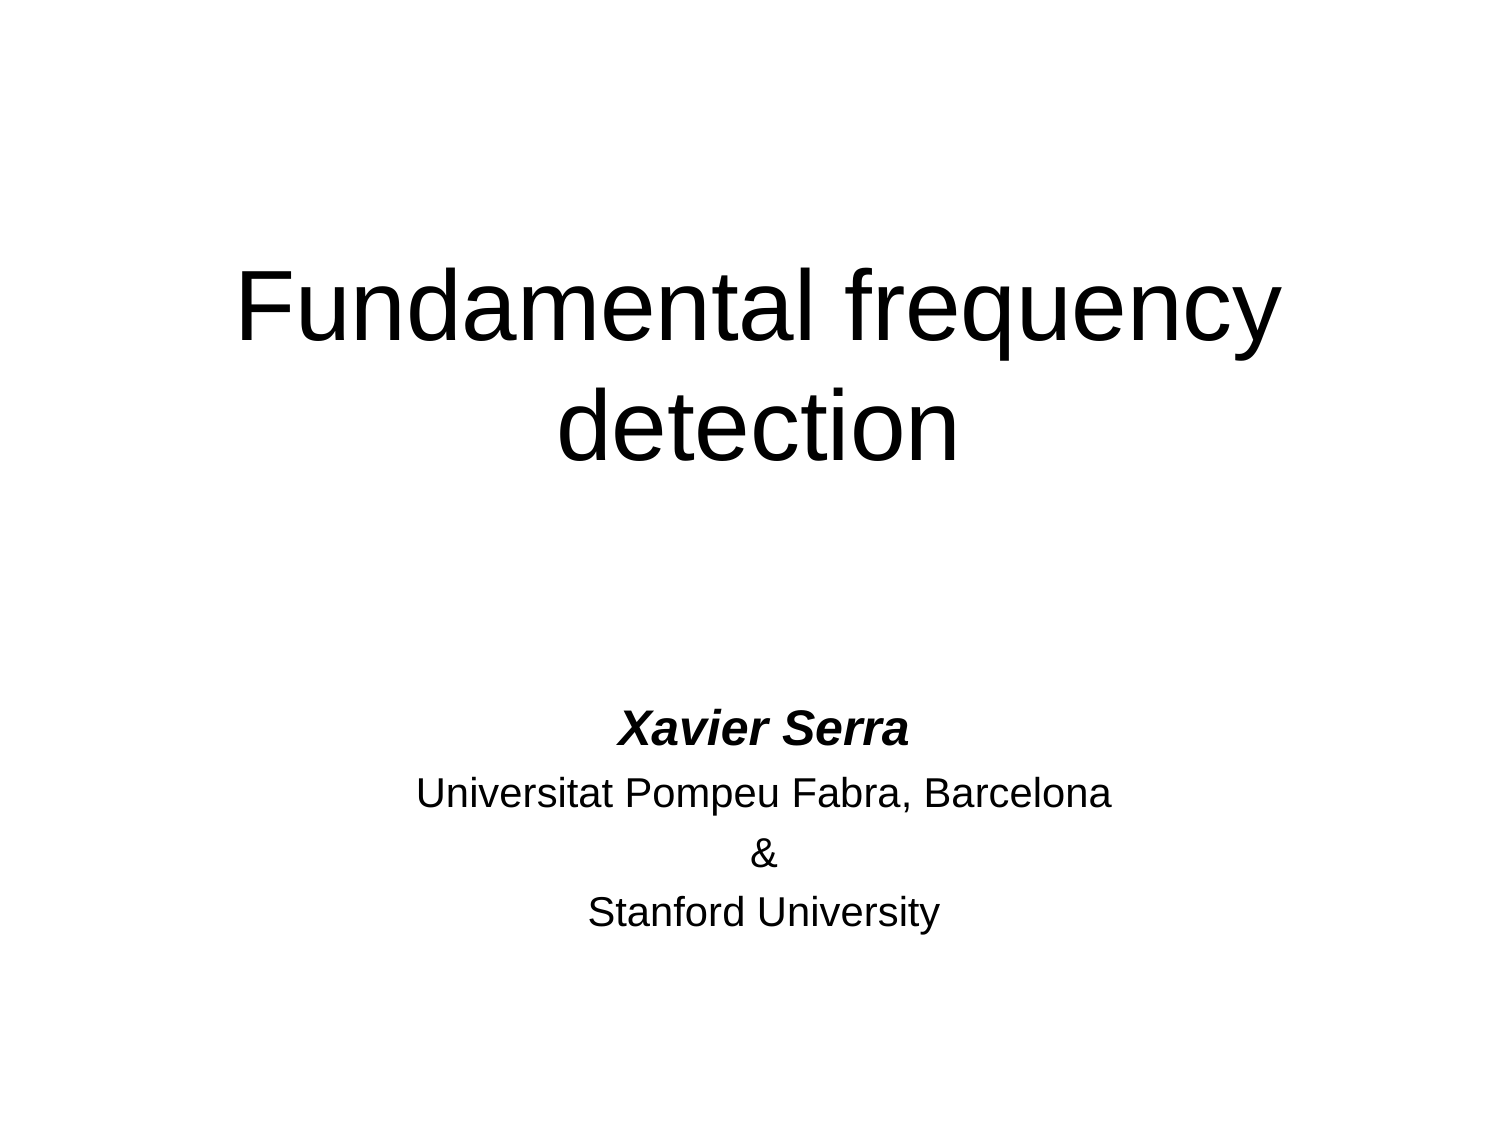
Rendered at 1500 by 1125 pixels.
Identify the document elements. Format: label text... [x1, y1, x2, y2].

text_box Xavier Serra Universitat Pompeu Fabra, Barcelona & Stanford University [307, 692, 1221, 899]
title Fundamental frequency detection [75, 90, 1406, 631]
